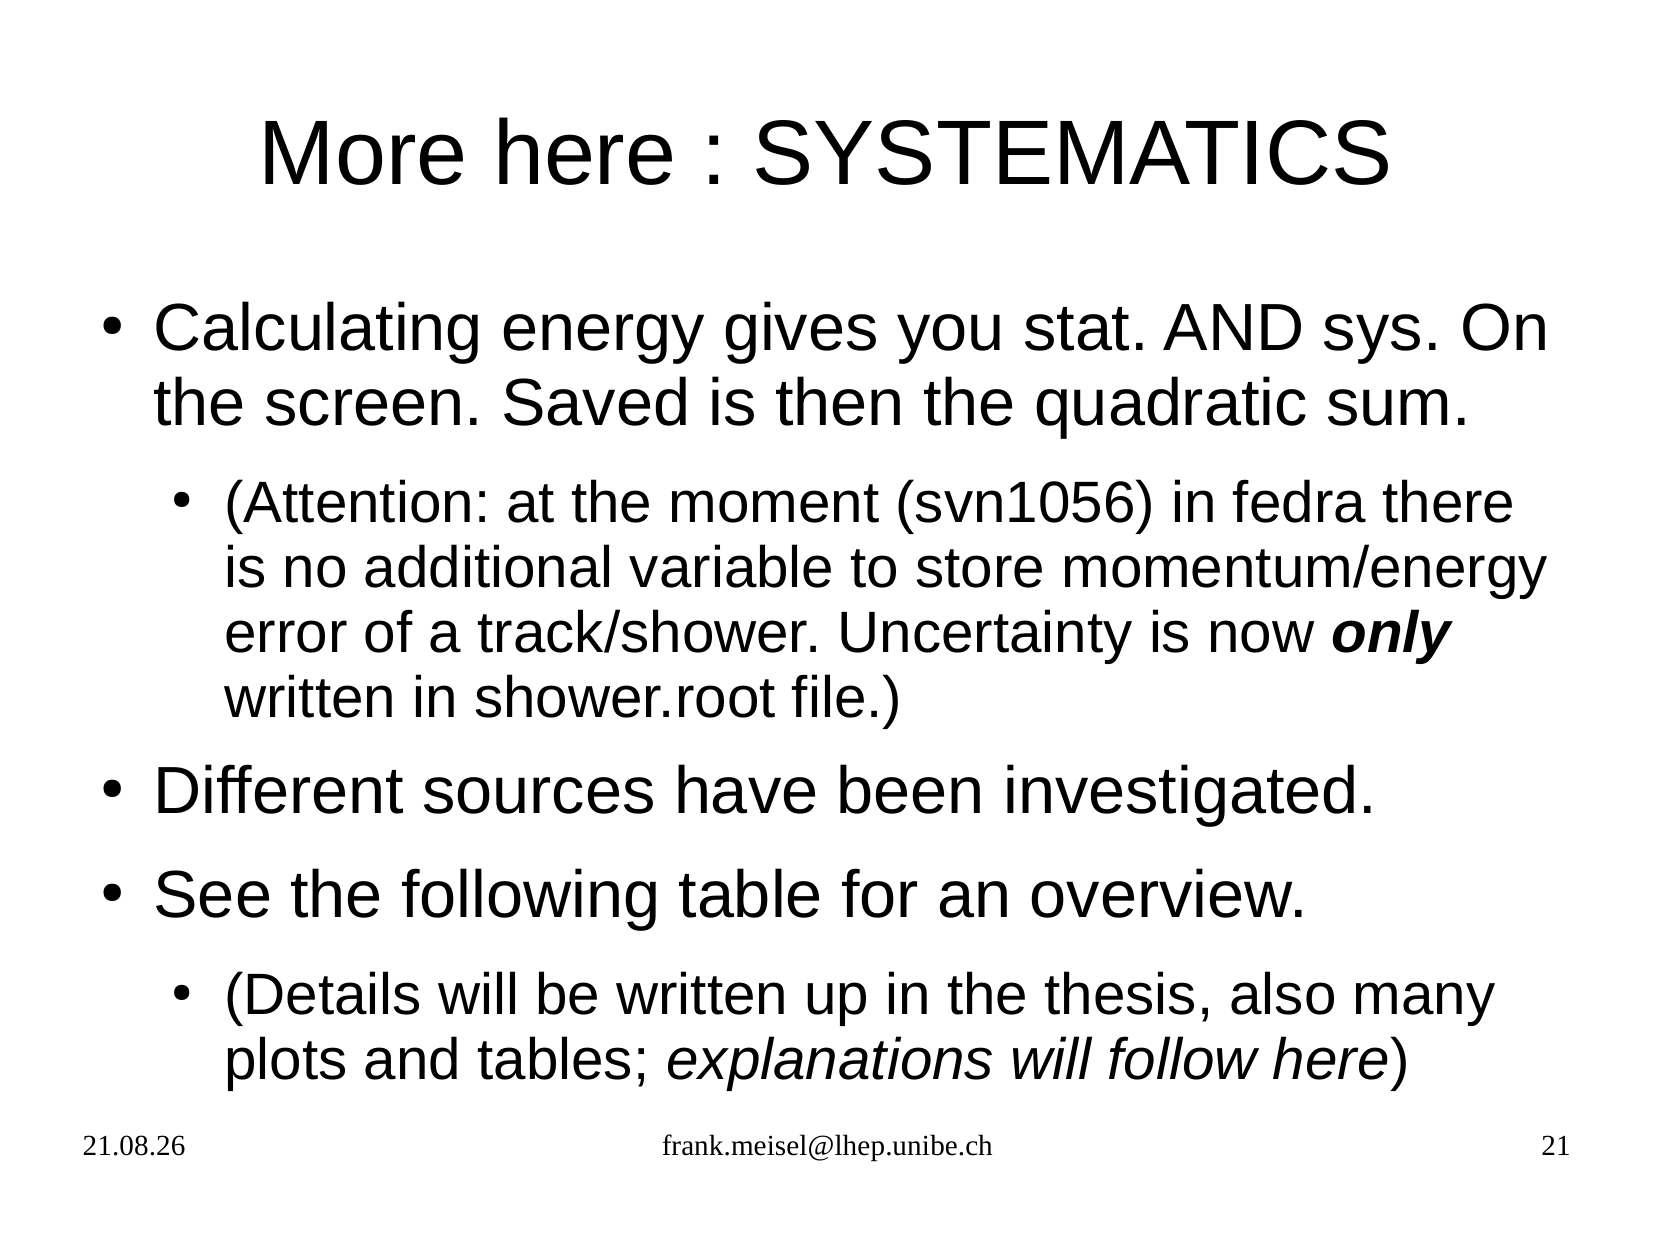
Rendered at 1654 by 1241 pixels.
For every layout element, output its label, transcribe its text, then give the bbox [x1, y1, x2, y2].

list Calculating energy gives you stat. AND sys. On the screen. Saved is then the quadratic sum. (Attention: at the moment (svn1056) in fedra there is no additional variable to store momentum/energy error of a track/shower. Uncertainty is now only written in shower.root file.) Different sources have been investigated. See the following table for an overview. (Details will be written up in the thesis, also many plots and tables; explanations will follow here) [82, 290, 1571, 1109]
title More here : SYSTEMATICS [82, 49, 1571, 257]
